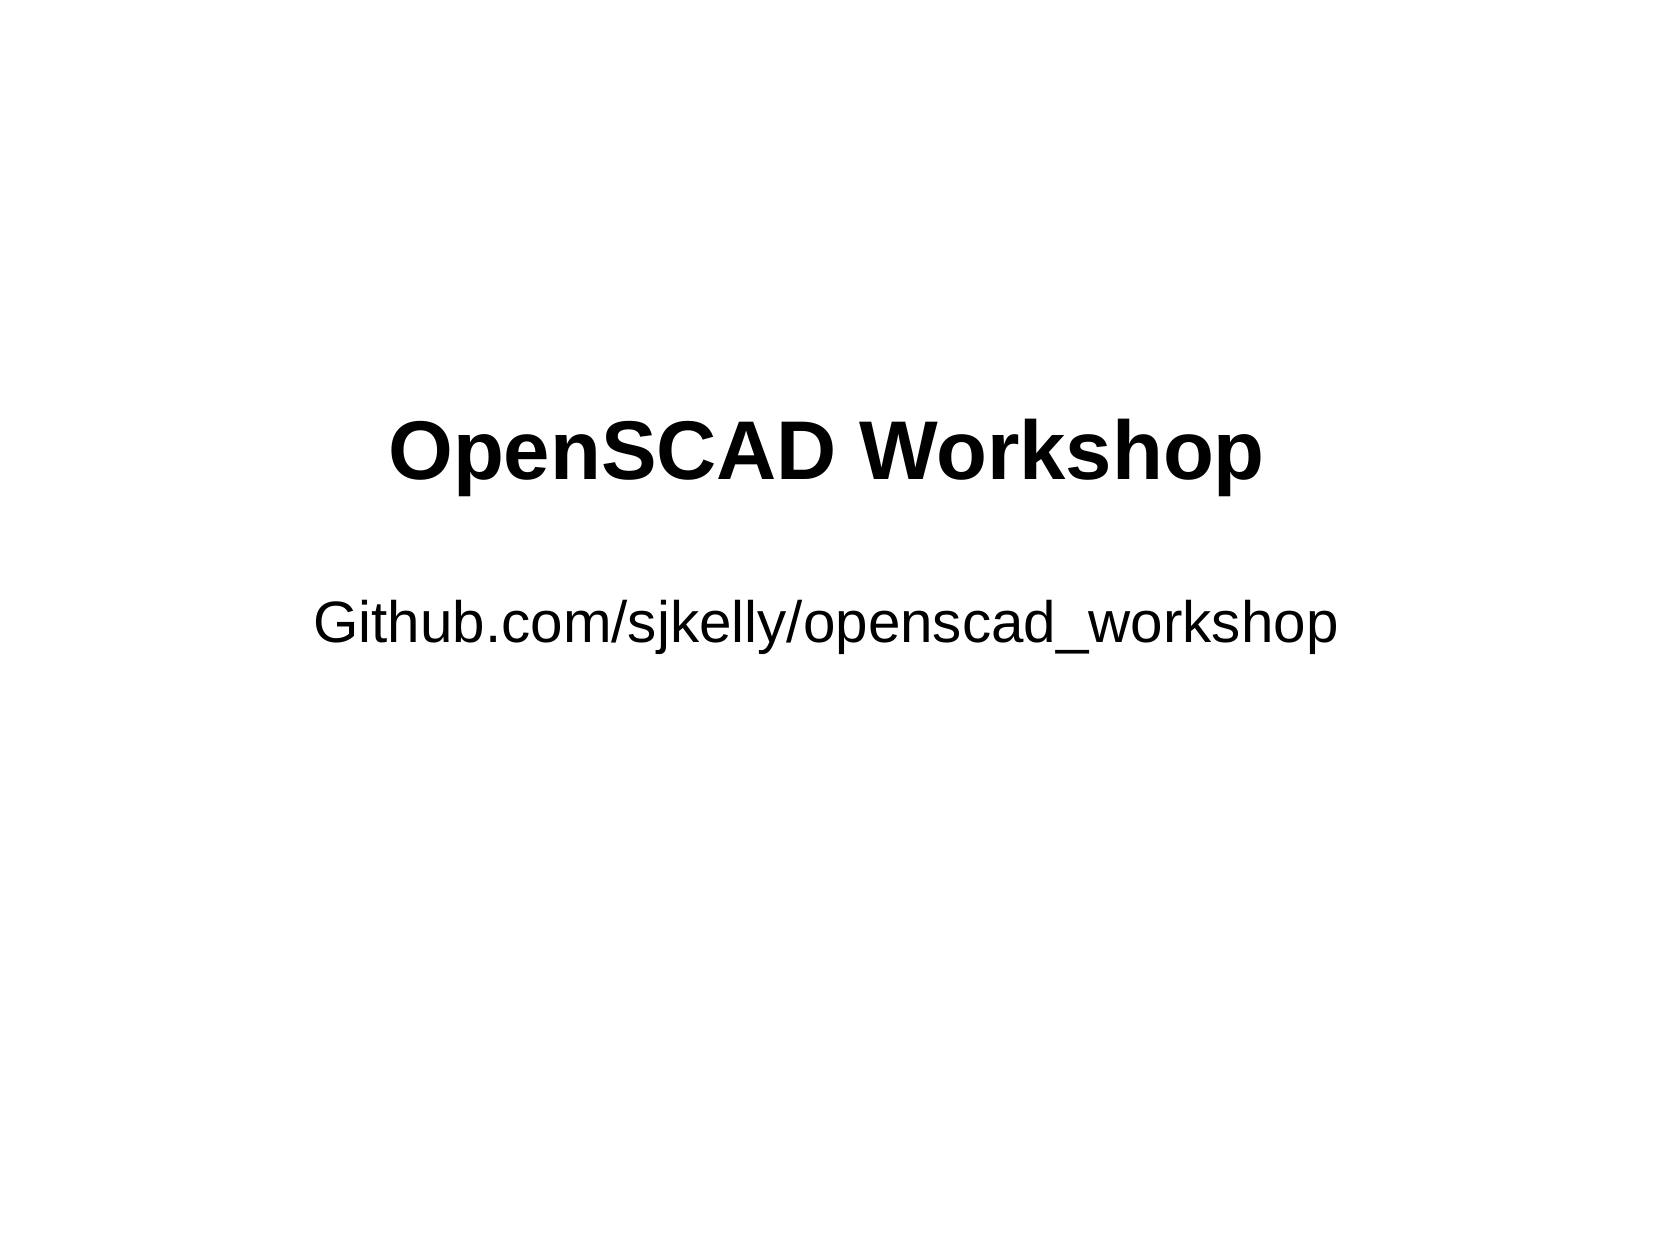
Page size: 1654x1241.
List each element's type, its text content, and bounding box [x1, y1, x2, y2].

subtitle OpenSCAD Workshop Github.com/sjkelly/openscad_workshop [82, 49, 1571, 1010]
